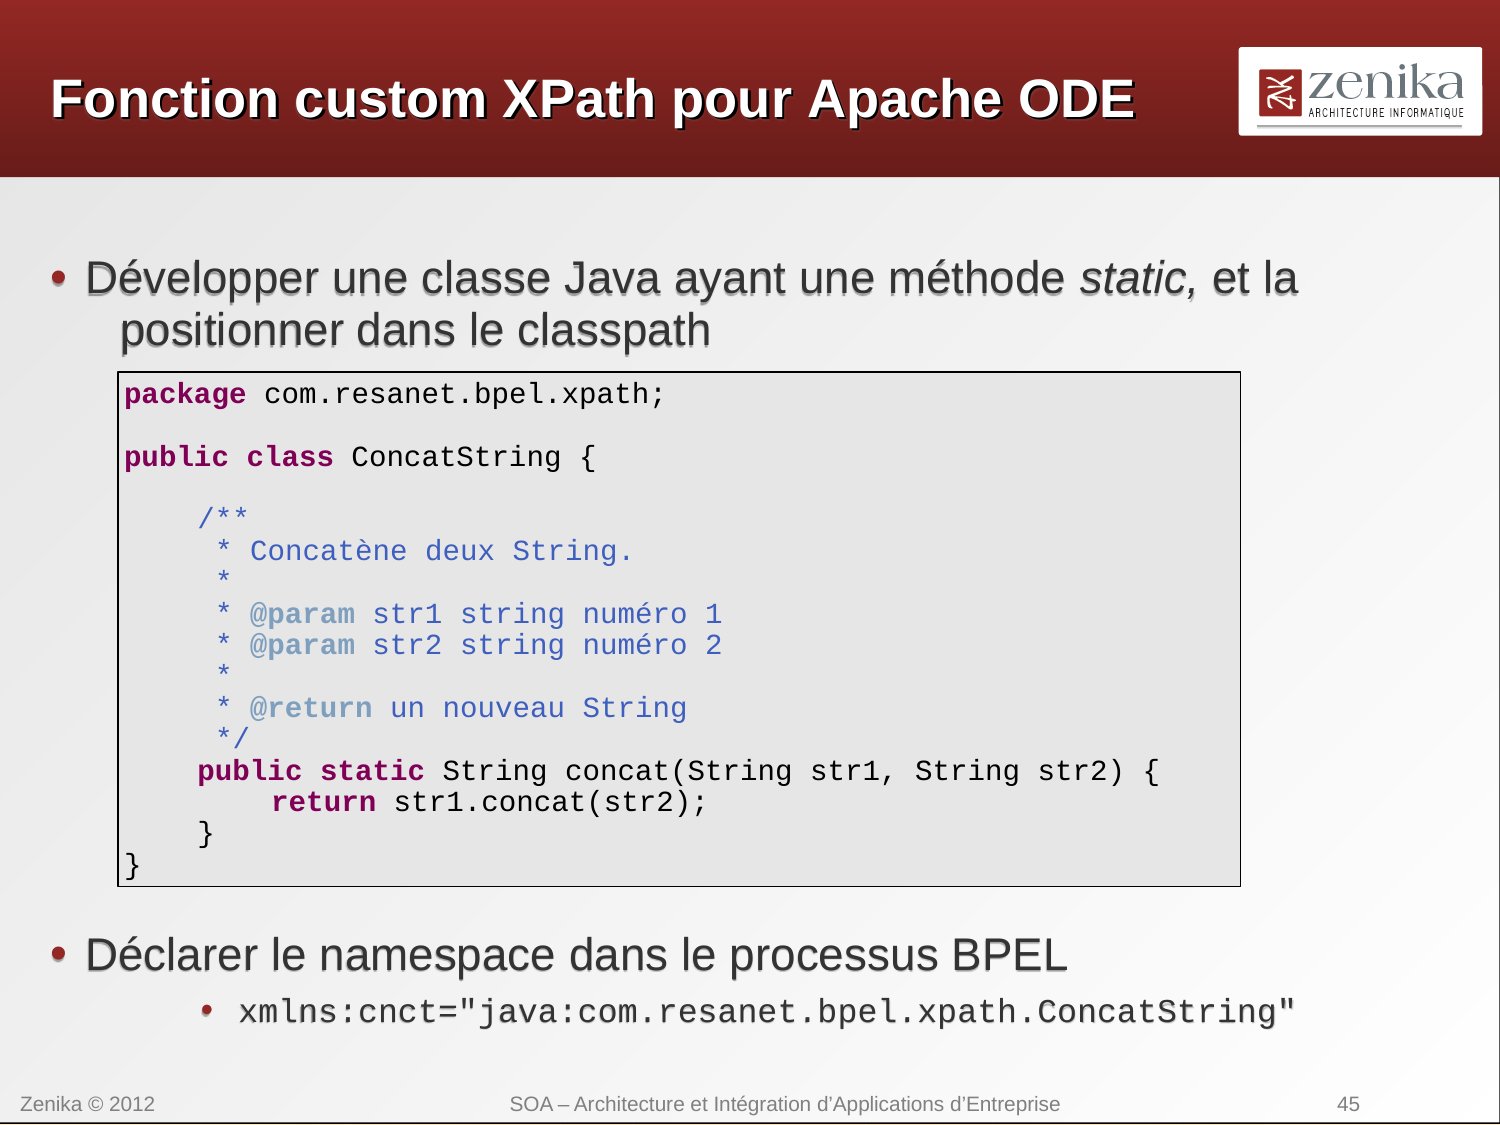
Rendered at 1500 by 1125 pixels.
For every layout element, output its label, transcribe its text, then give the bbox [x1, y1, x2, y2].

text_box package com.resanet.bpel.xpath; public class ConcatString { /** * Concatène deux String. * * @param str1 string numéro 1 * @param str2 string numéro 2 * * @return un nouveau String */ public static String concat(String str1, String str2) { return str1.concat(str2); } } [118, 372, 1241, 887]
title Fonction custom XPath pour Apache ODE [50, 22, 1206, 172]
subtitle Développer une classe Java ayant une méthode static, et la positionner dans le classpath Déclarer le namespace dans le processus BPEL xmlns:cnct="java:com.resanet.bpel.xpath.ConcatString" [50, 249, 1435, 1079]
